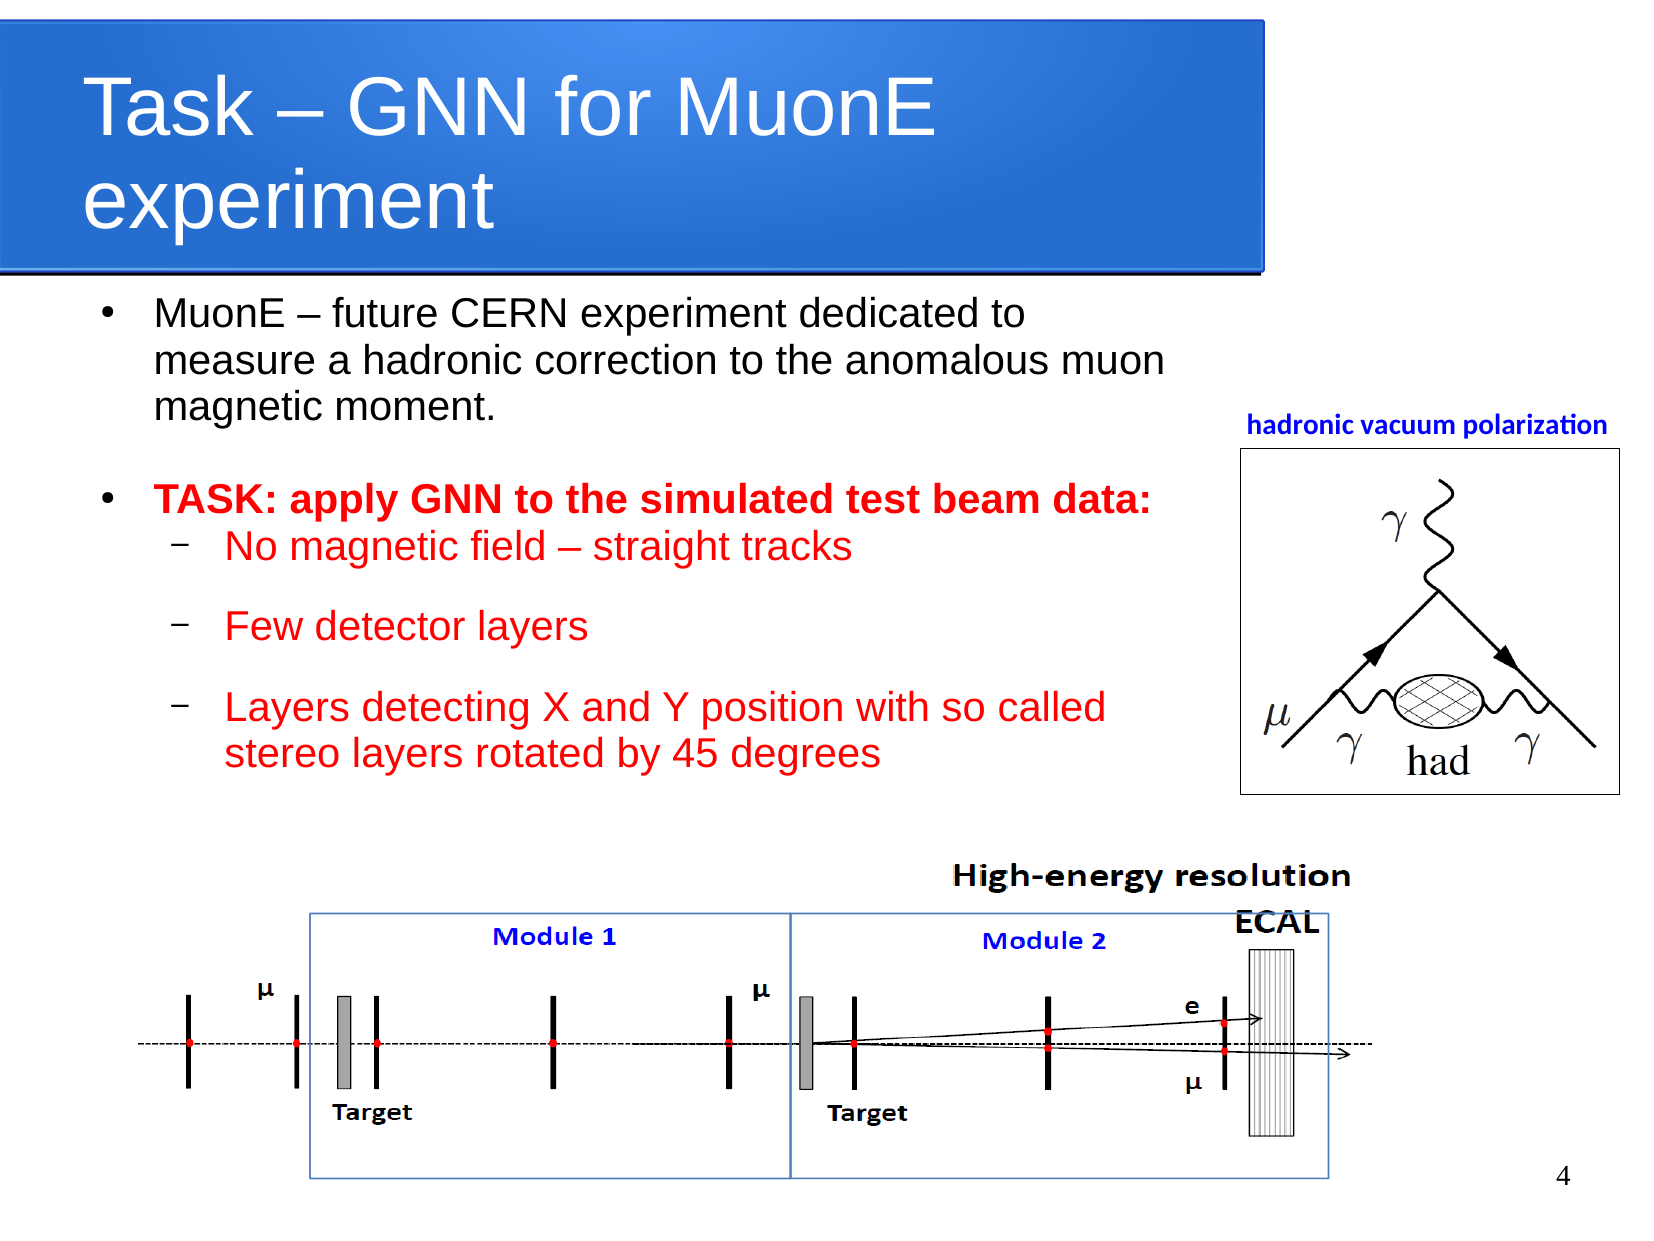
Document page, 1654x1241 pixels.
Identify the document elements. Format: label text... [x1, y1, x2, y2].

list MuonE – future CERN experiment dedicated to measure a hadronic correction to the anomalous muon magnetic moment. TASK: apply GNN to the simulated test beam data: No magnetic field – straight tracks Few detector layers Layers detecting X and Y position with so called stereo layers rotated by 45 degrees [82, 290, 1201, 1010]
text_box hadronic vacuum polarization [1231, 398, 1624, 448]
picture [1240, 448, 1620, 795]
picture [104, 855, 1381, 1201]
title Task – GNN for MuonE experiment [82, 49, 1250, 257]
